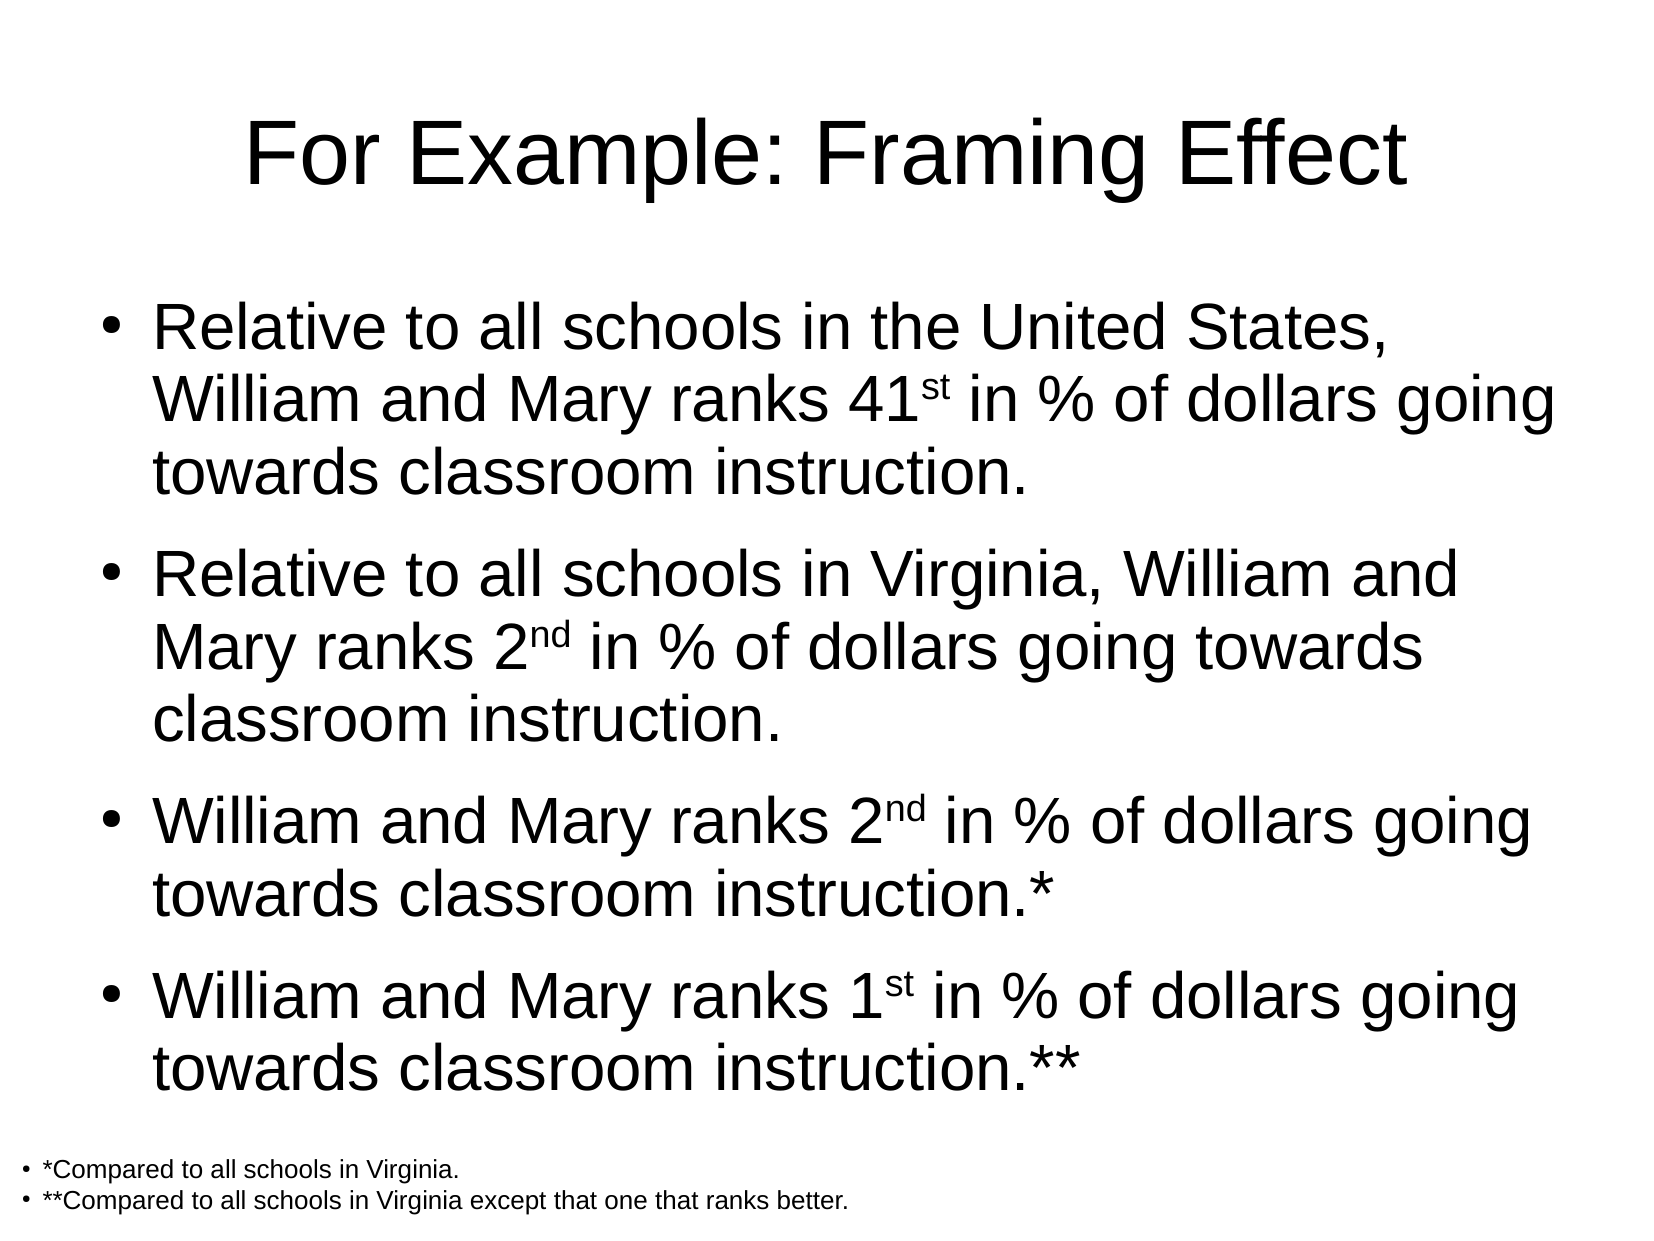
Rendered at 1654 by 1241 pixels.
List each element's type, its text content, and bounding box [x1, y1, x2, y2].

list **Compared to all schools in Virginia except that one that ranks better. [15, 1185, 1504, 1216]
list *Compared to all schools in Virginia. [15, 1155, 1504, 1185]
title For Example: Framing Effect [82, 49, 1571, 257]
list Relative to all schools in the United States, William and Mary ranks 41st in % of dollars going towards classroom instruction. Relative to all schools in Virginia, William and Mary ranks 2nd in % of dollars going towards classroom instruction. William and Mary ranks 2nd in % of dollars going towards classroom instruction.* William and Mary ranks 1st in % of dollars going towards classroom instruction.** [82, 290, 1571, 1111]
